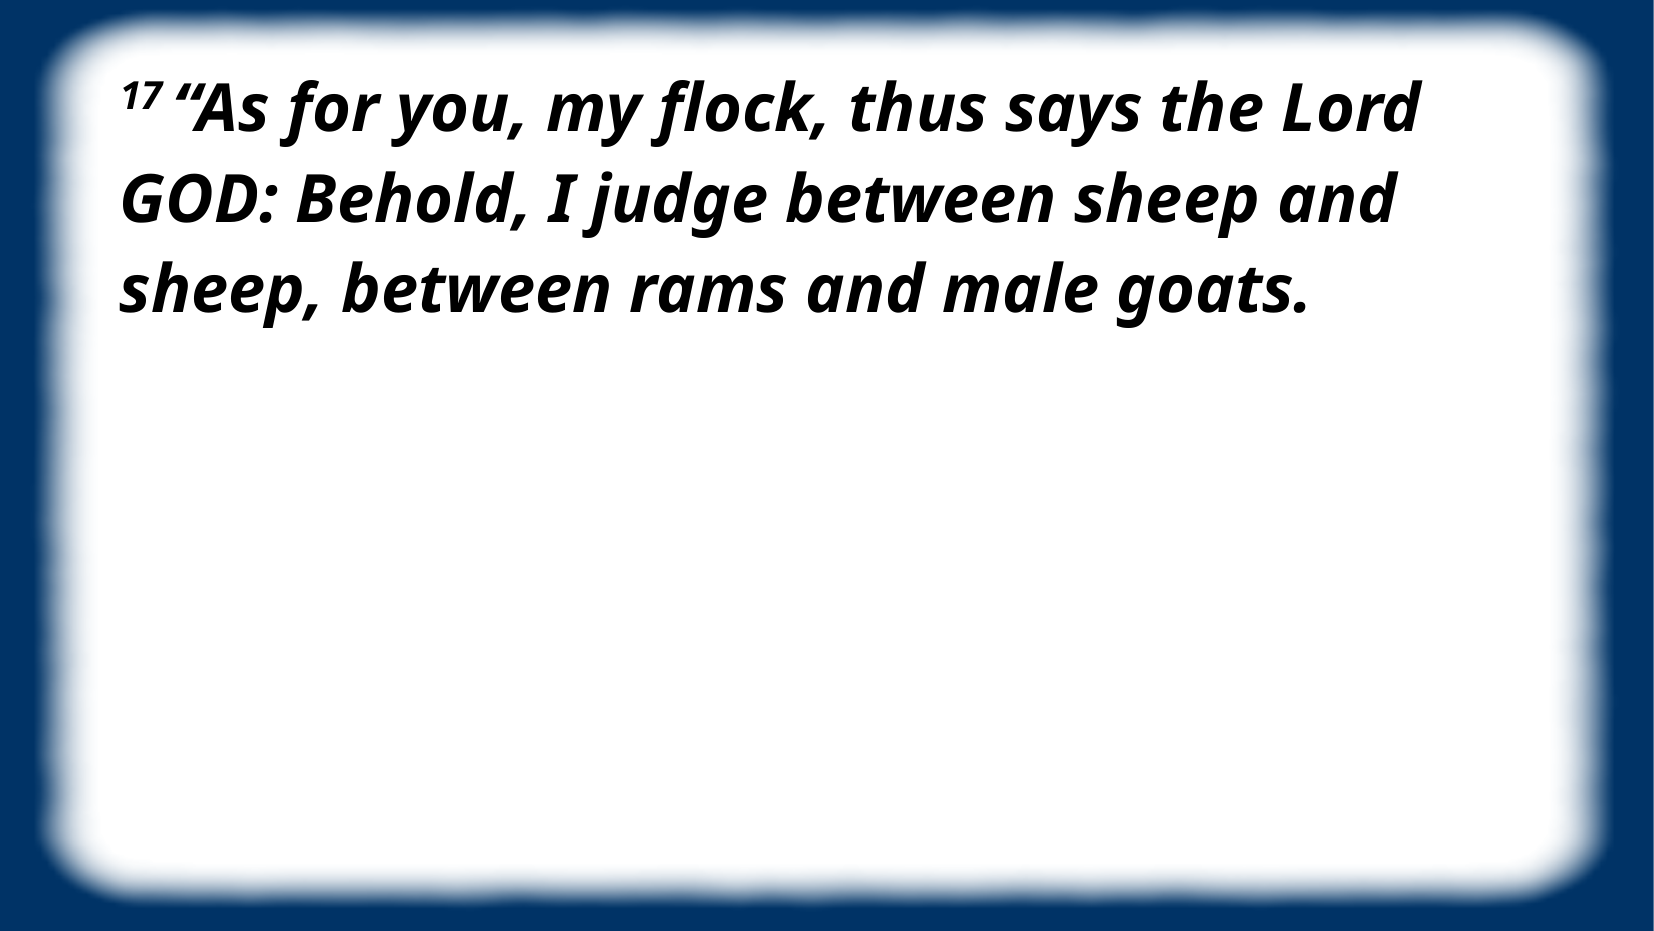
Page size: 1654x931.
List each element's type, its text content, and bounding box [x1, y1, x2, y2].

text_box 17 “As for you, my flock, thus says the Lord GOD: Behold, I judge between sheep and sheep, between rams and male goats. [105, 52, 1561, 601]
picture [0, 0, 1654, 931]
